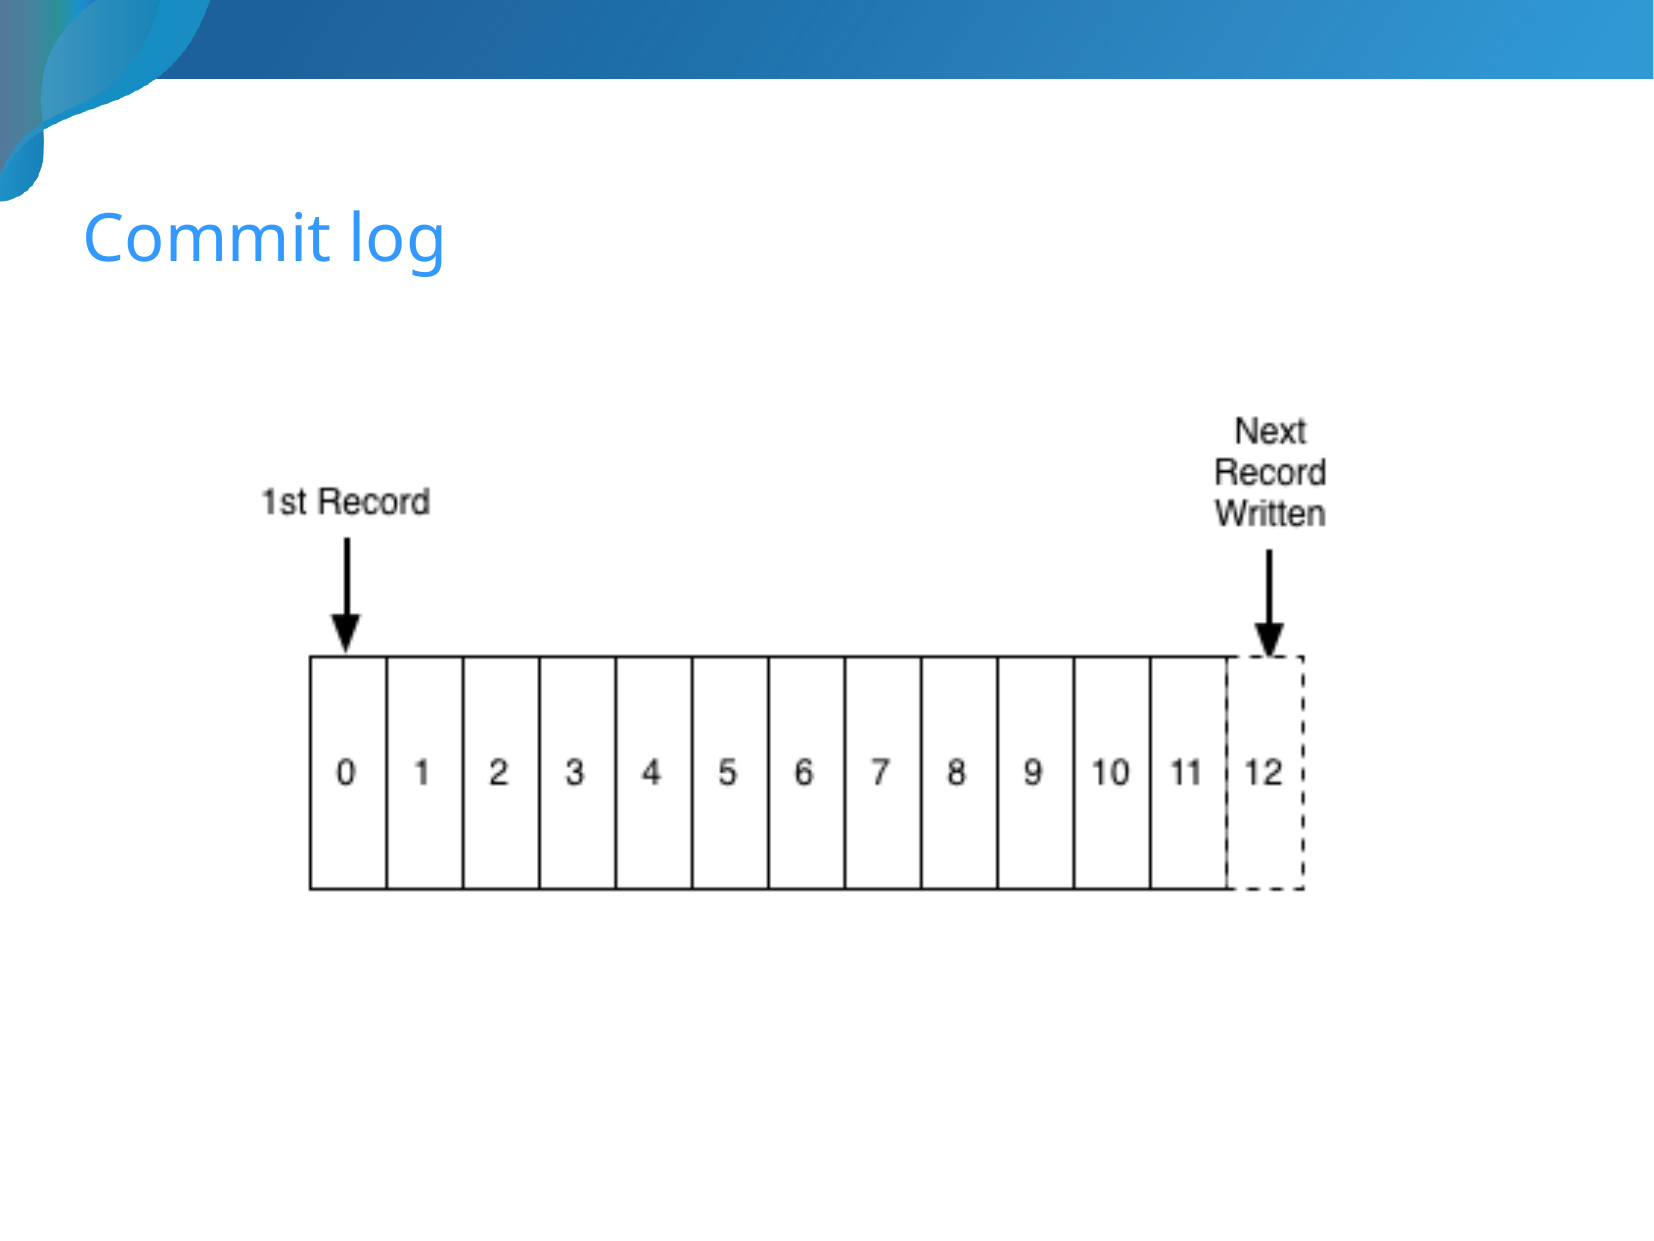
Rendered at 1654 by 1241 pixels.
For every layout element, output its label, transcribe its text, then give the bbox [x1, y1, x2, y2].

picture [0, 0, 1654, 1241]
title Commit log [82, 132, 1571, 340]
